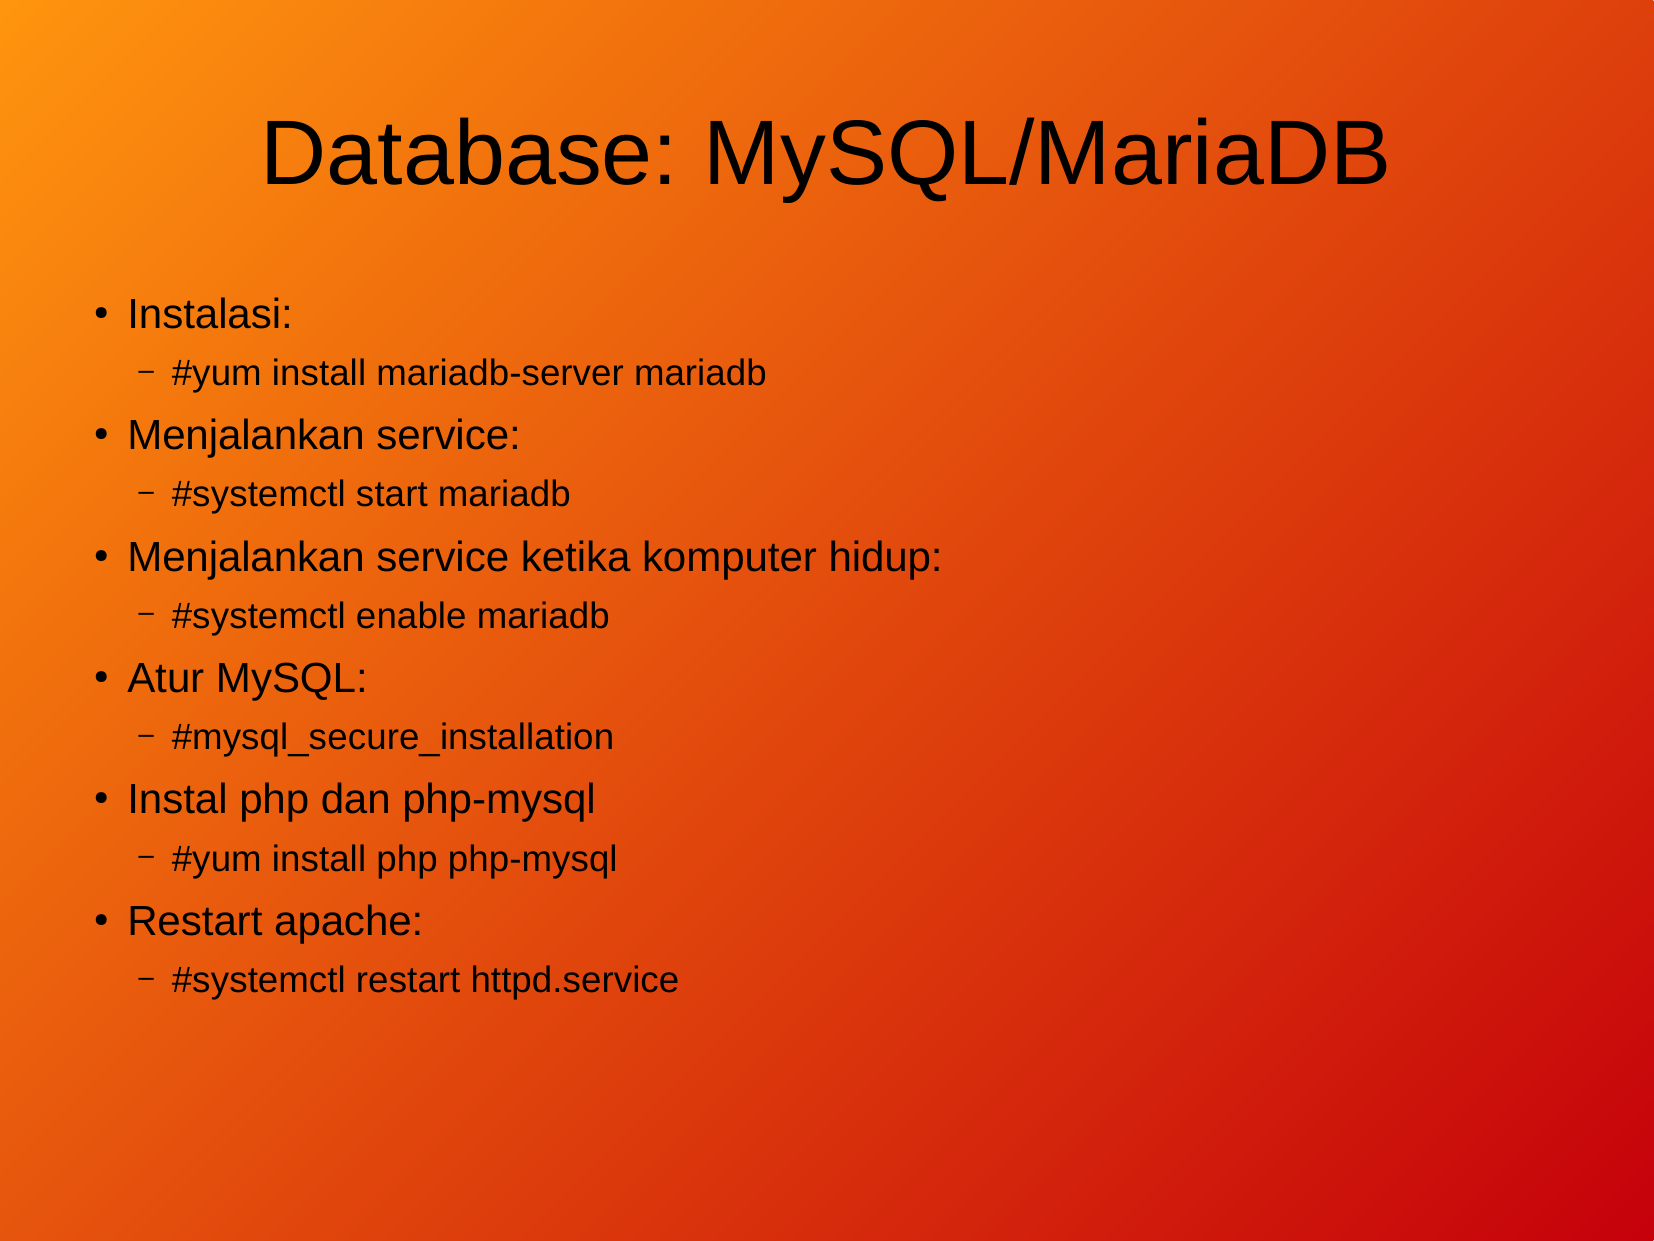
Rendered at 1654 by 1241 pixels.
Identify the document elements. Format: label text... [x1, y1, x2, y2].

title Database: MySQL/MariaDB [82, 49, 1571, 257]
list Instalasi: #yum install mariadb-server mariadb Menjalankan service: #systemctl start mariadb Menjalankan service ketika komputer hidup: #systemctl enable mariadb Atur MySQL: #mysql_secure_installation Instal php dan php-mysql #yum install php php-mysql Restart apache: #systemctl restart httpd.service [82, 290, 1571, 1010]
